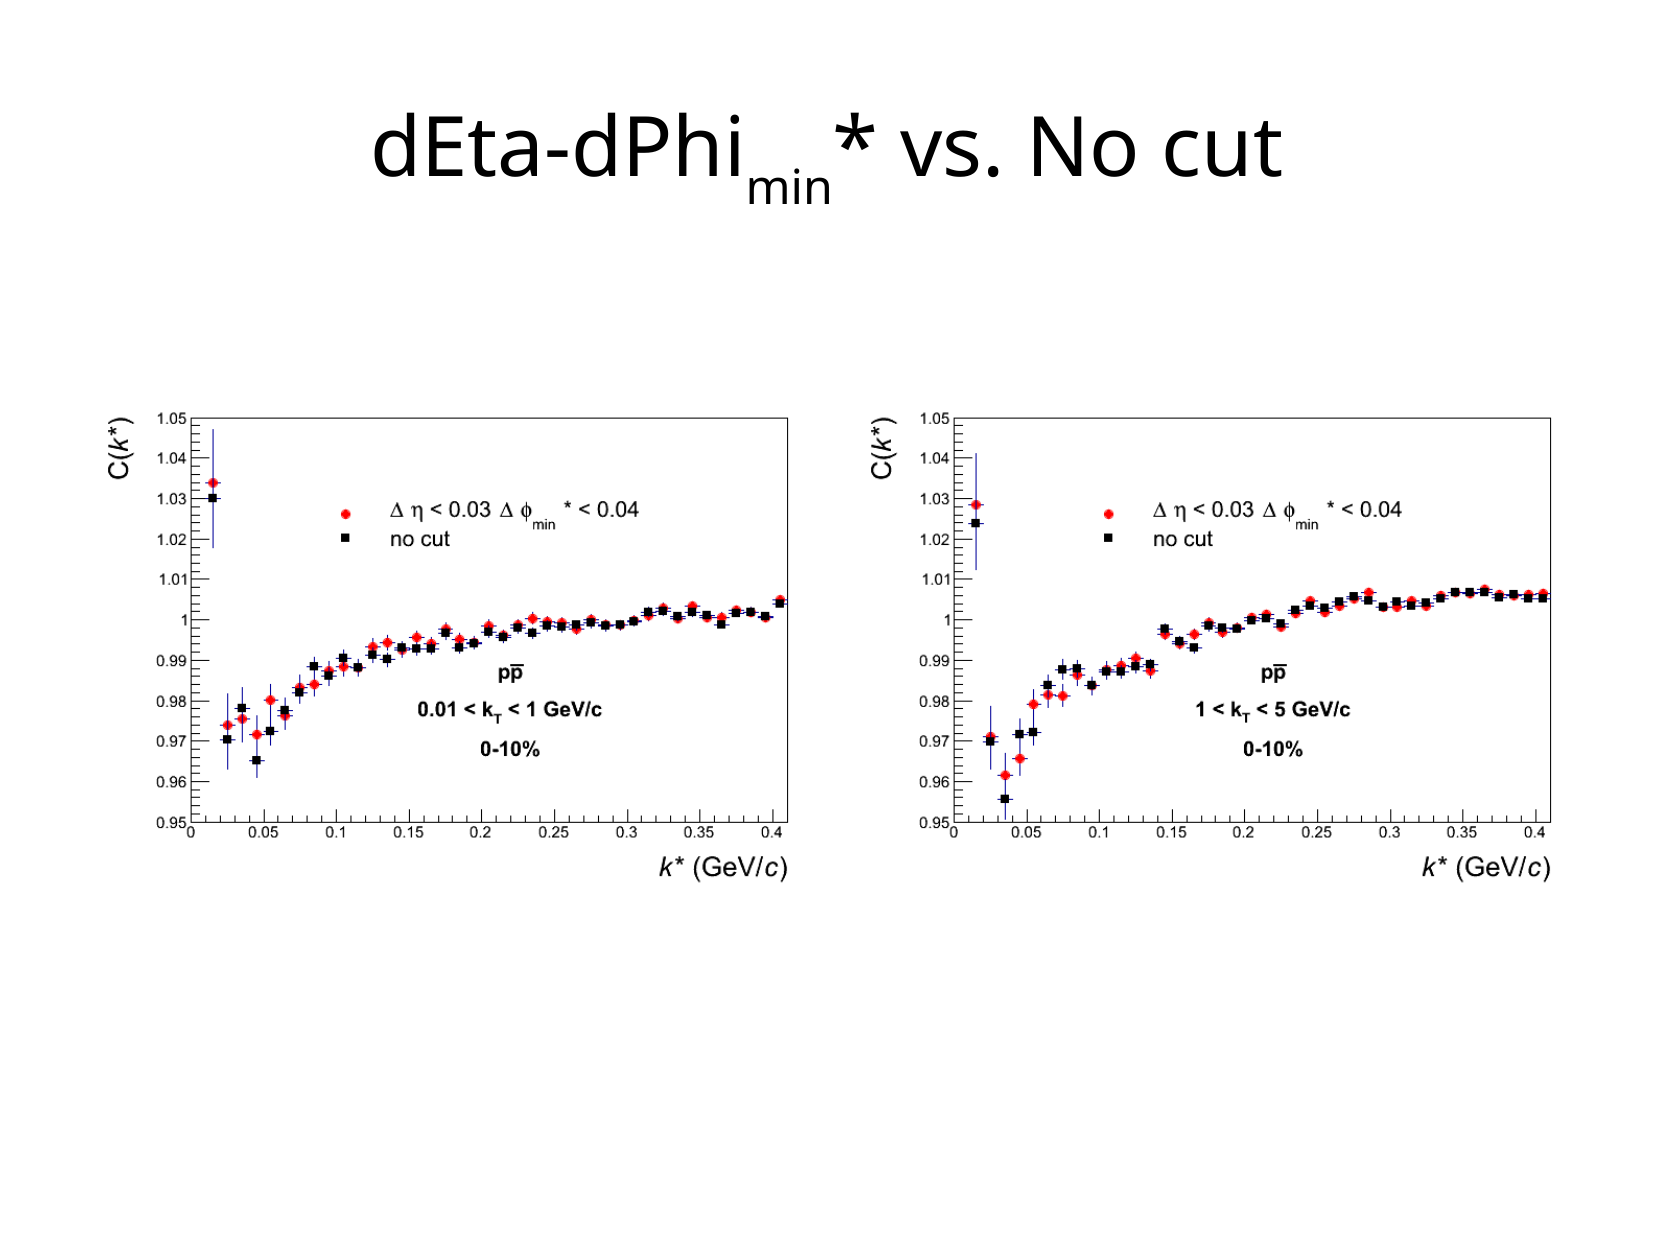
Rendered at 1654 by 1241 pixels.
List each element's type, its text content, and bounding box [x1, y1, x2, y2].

picture [845, 403, 1572, 897]
picture [82, 403, 809, 897]
title dEta-dPhimin* vs. No cut [82, 49, 1571, 257]
